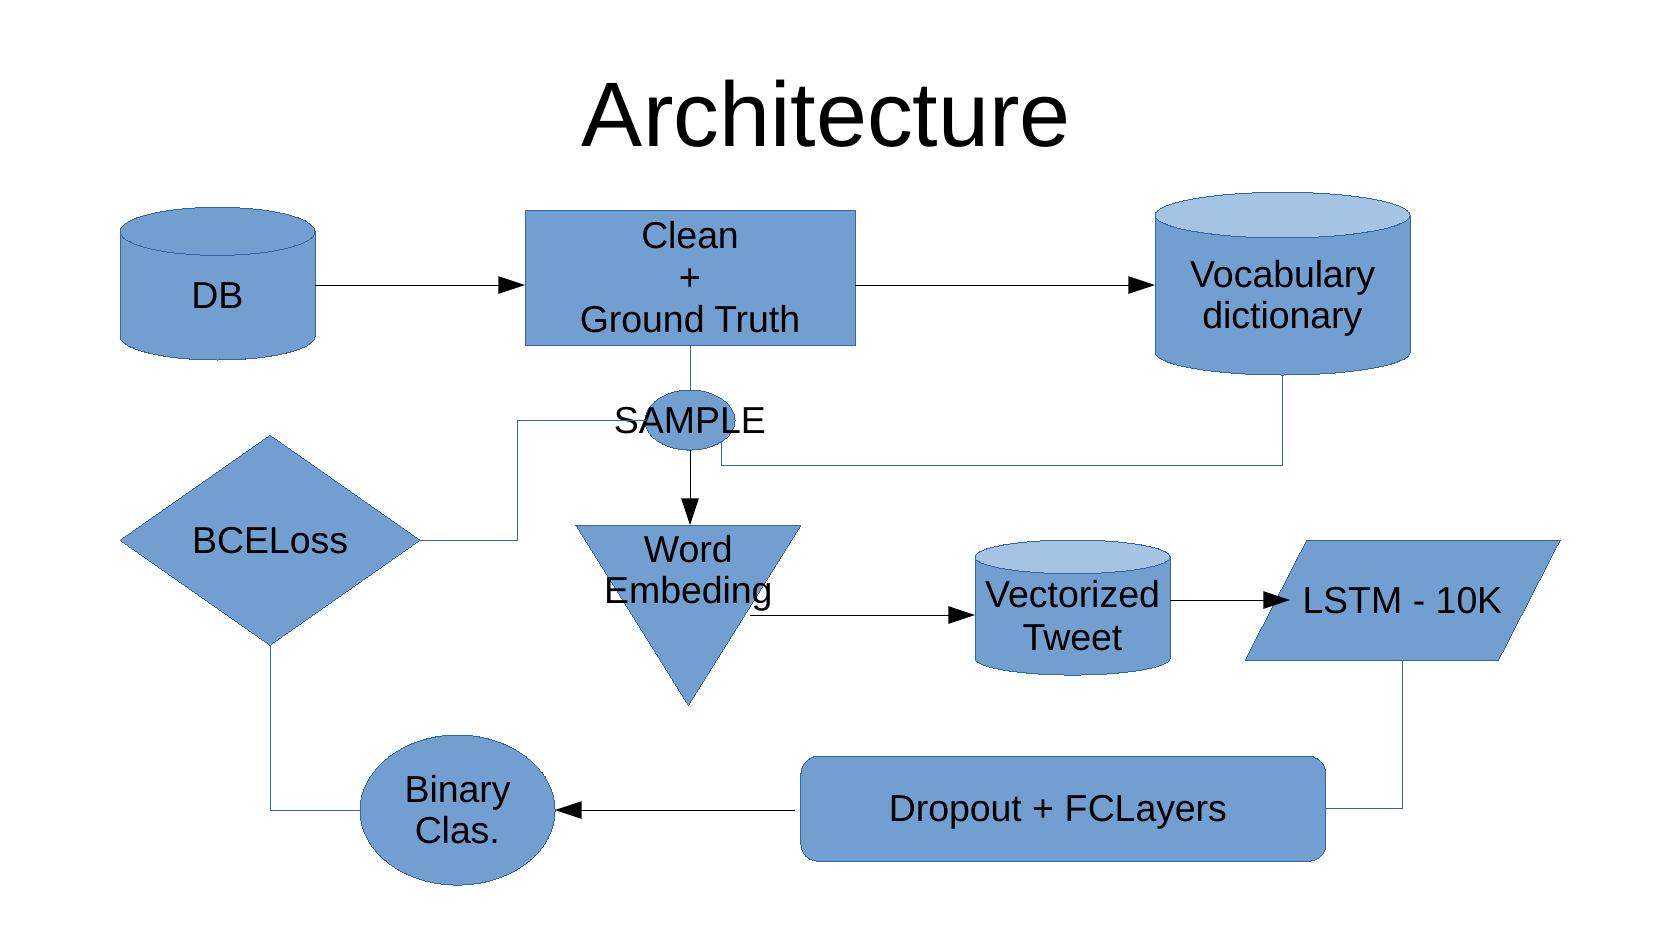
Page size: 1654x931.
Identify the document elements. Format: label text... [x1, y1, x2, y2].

text_box Dropout + FCLayers [800, 756, 1326, 862]
text_box SAMPLE [645, 390, 736, 451]
text_box Binary Clas. [360, 735, 556, 886]
text_box Word Embeding [575, 525, 801, 706]
text_box LSTM - 10K [1245, 540, 1561, 661]
title Architecture [82, 37, 1571, 193]
text_box Clean + Ground Truth [525, 210, 856, 346]
text_box DB [120, 207, 316, 361]
text_box BCELoss [120, 435, 421, 646]
text_box Vectorized Tweet [975, 558, 1171, 676]
text_box Vocabulary dictionary [1155, 216, 1411, 376]
